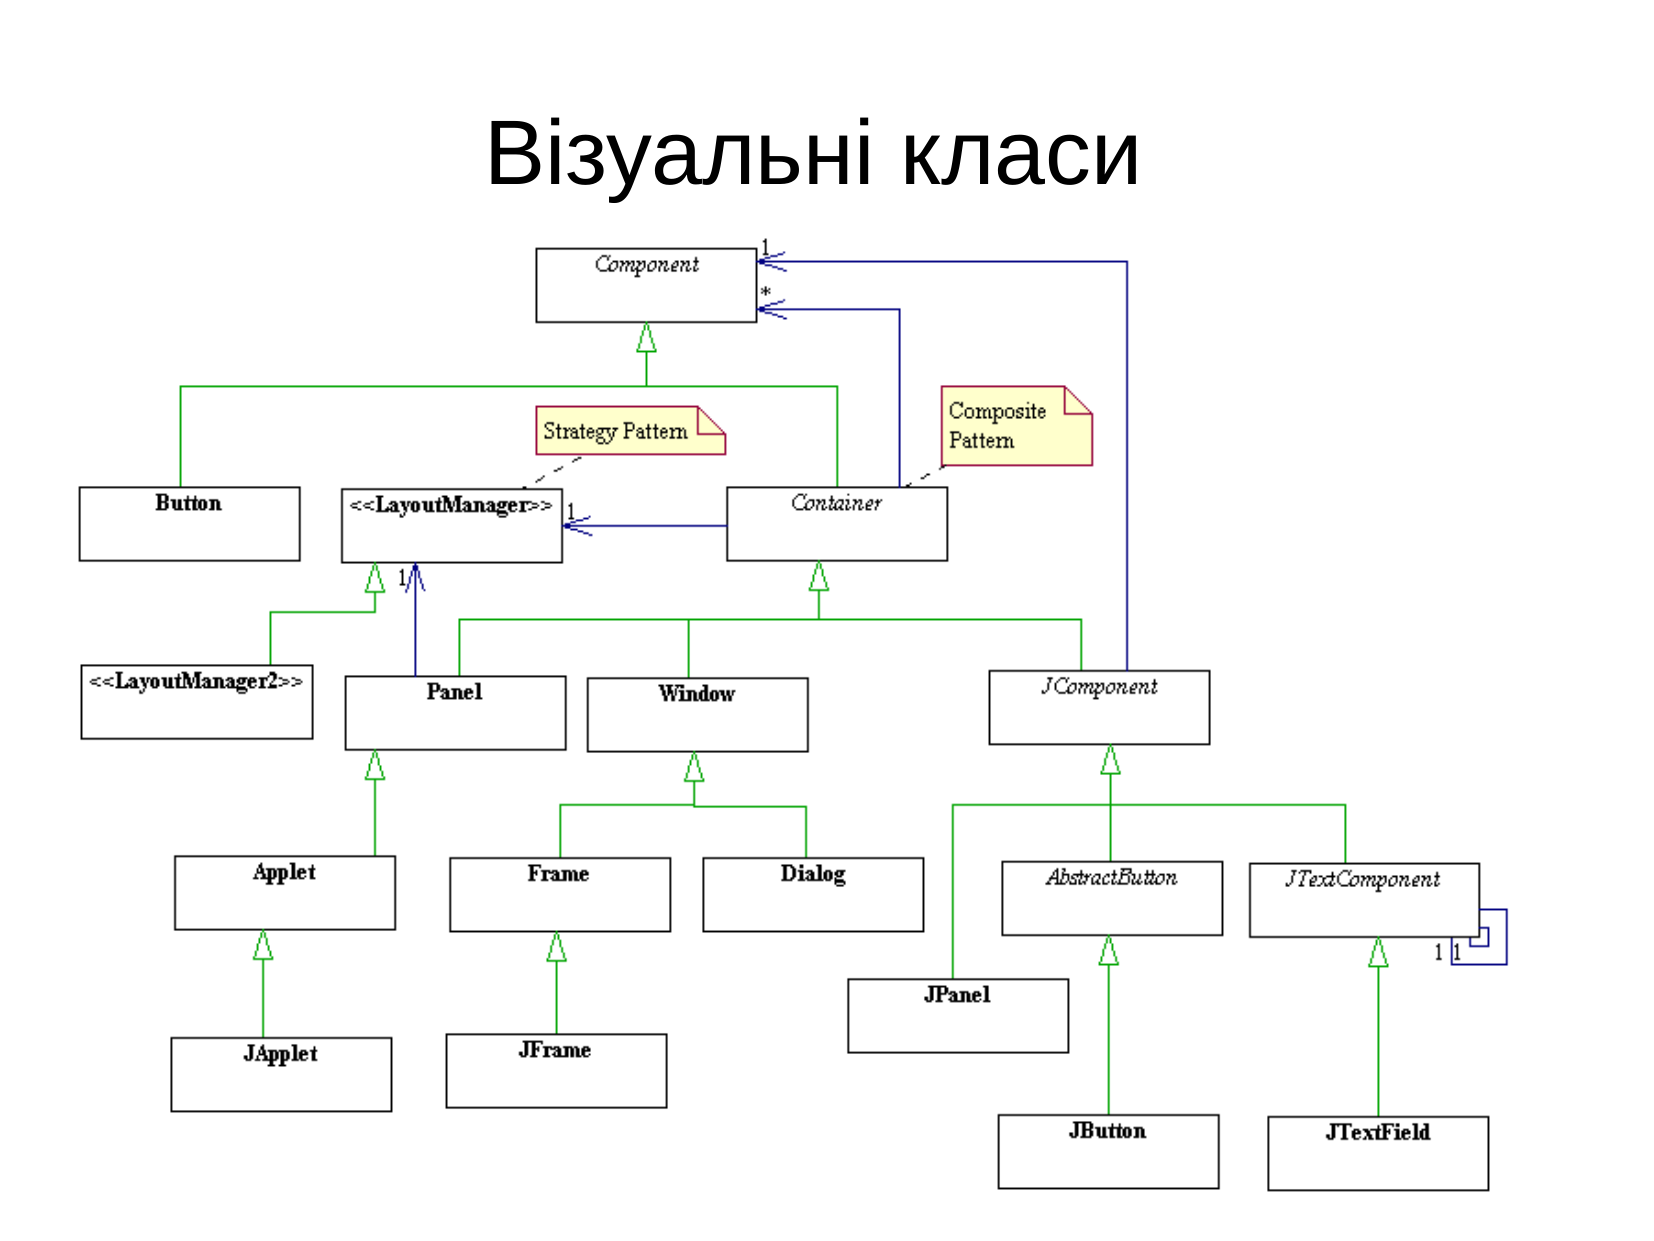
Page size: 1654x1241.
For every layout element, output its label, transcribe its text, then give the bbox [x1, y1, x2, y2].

picture [59, 206, 1565, 1211]
title Візуальні класи [82, 49, 1571, 257]
